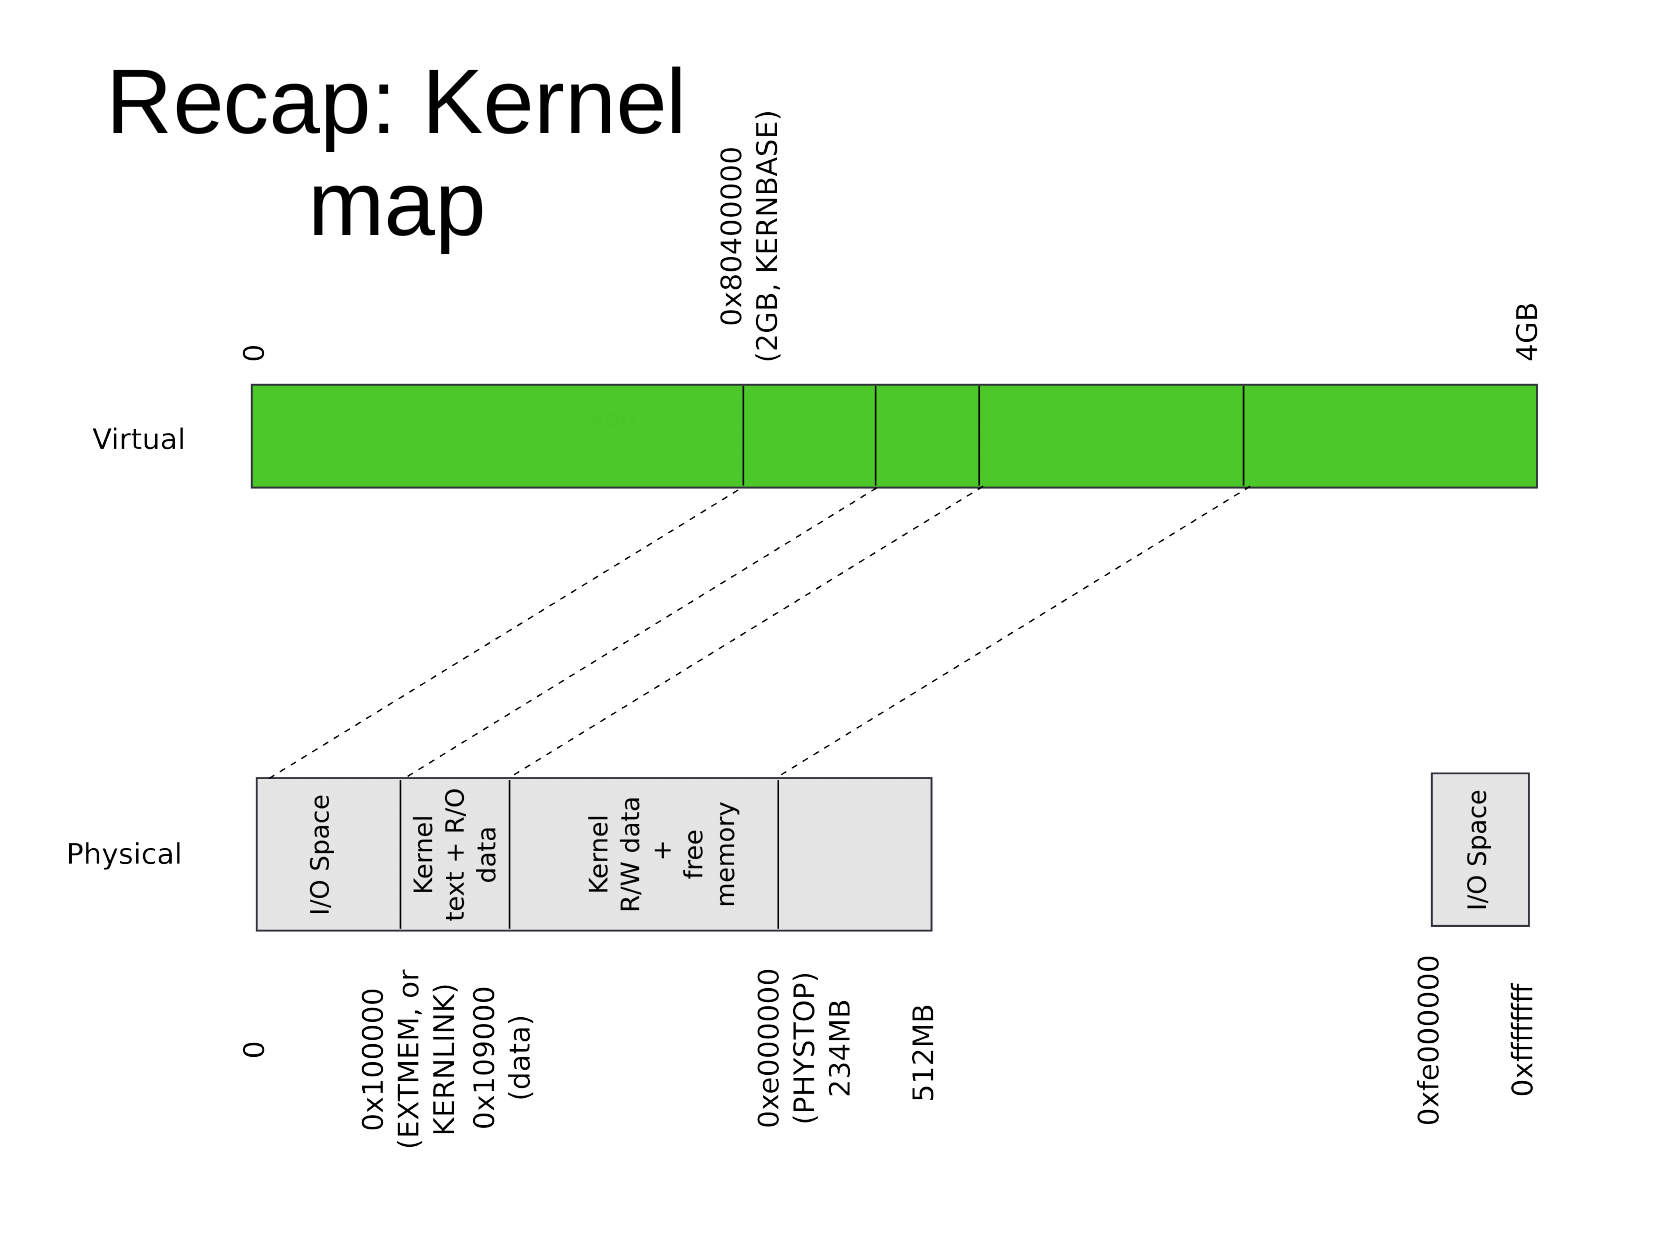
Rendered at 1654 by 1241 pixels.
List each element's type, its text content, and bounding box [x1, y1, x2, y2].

picture [69, 112, 1538, 1147]
title Recap: Kernel map [82, 49, 713, 112]
